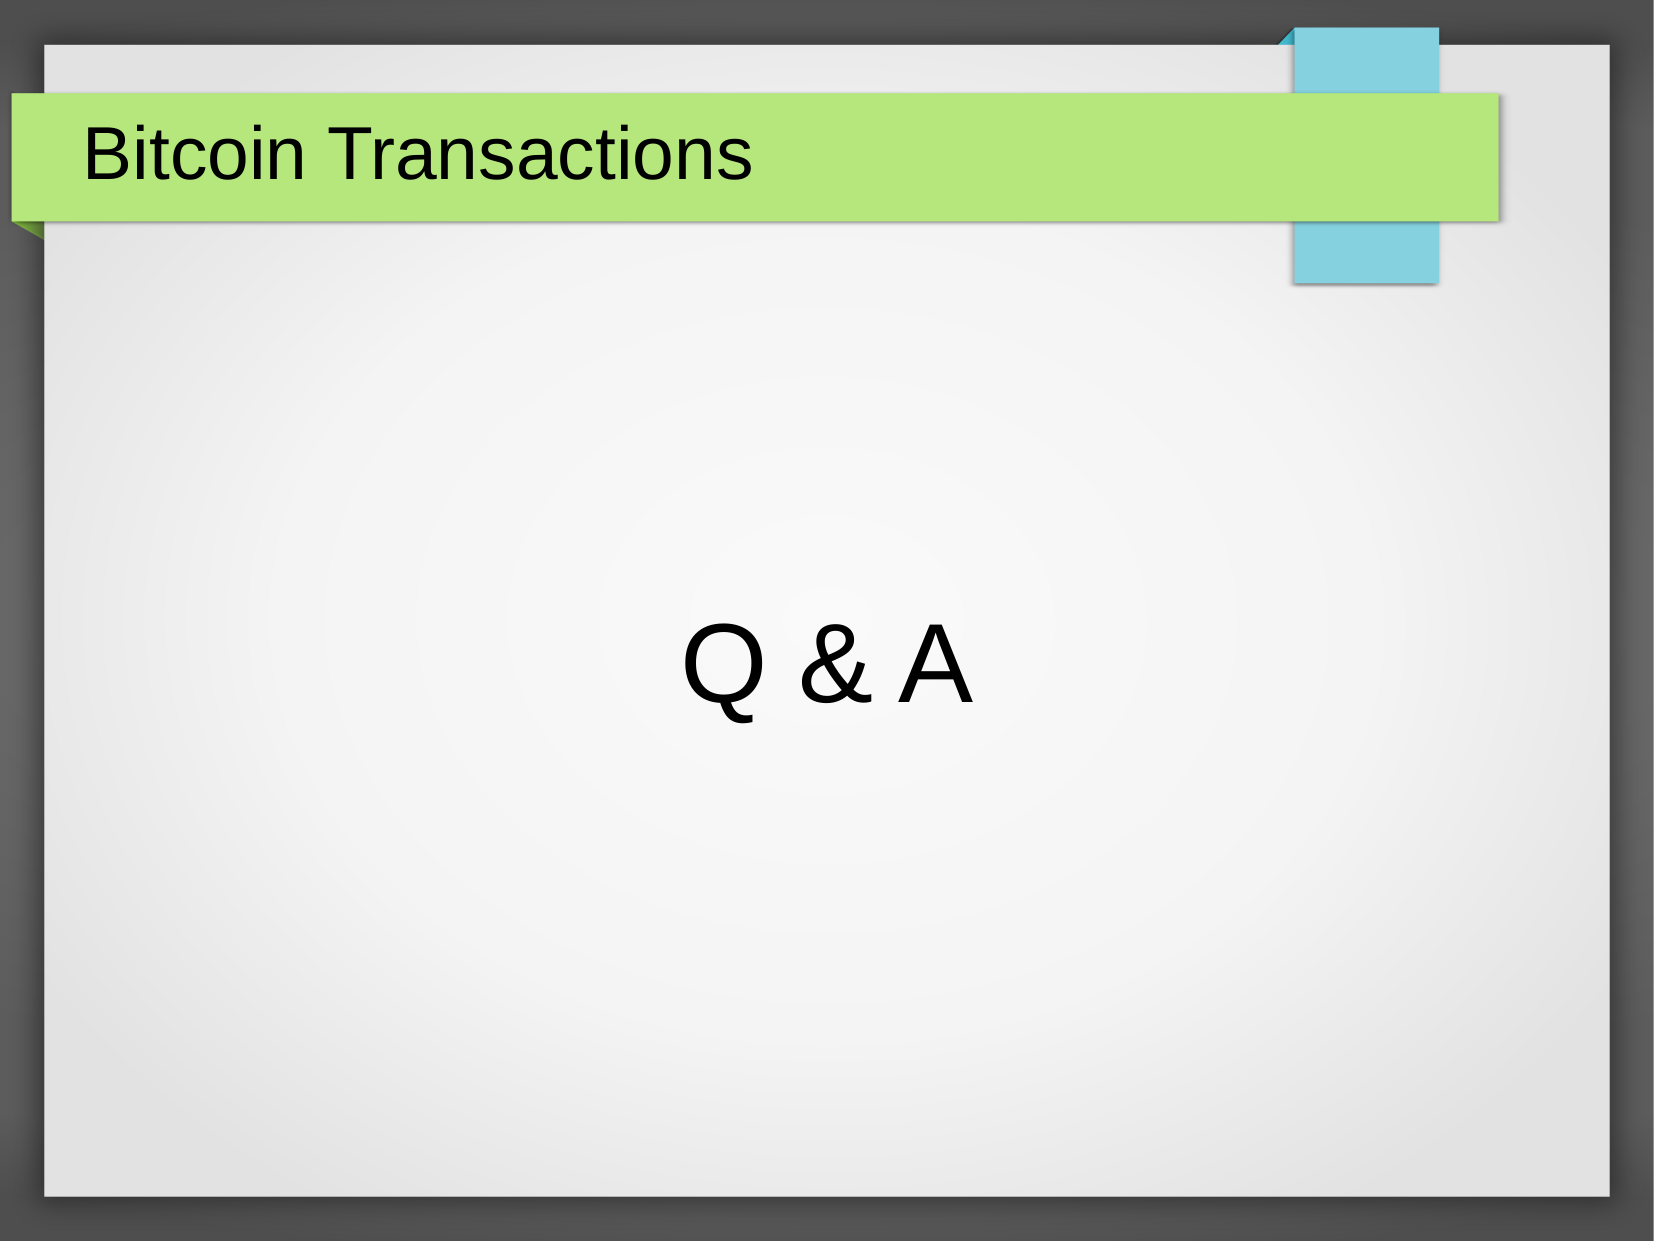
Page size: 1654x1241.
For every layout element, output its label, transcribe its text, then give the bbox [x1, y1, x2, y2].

subtitle Q & A [236, 389, 1418, 938]
picture [0, 0, 1654, 1241]
title Bitcoin Transactions [82, 94, 1264, 213]
